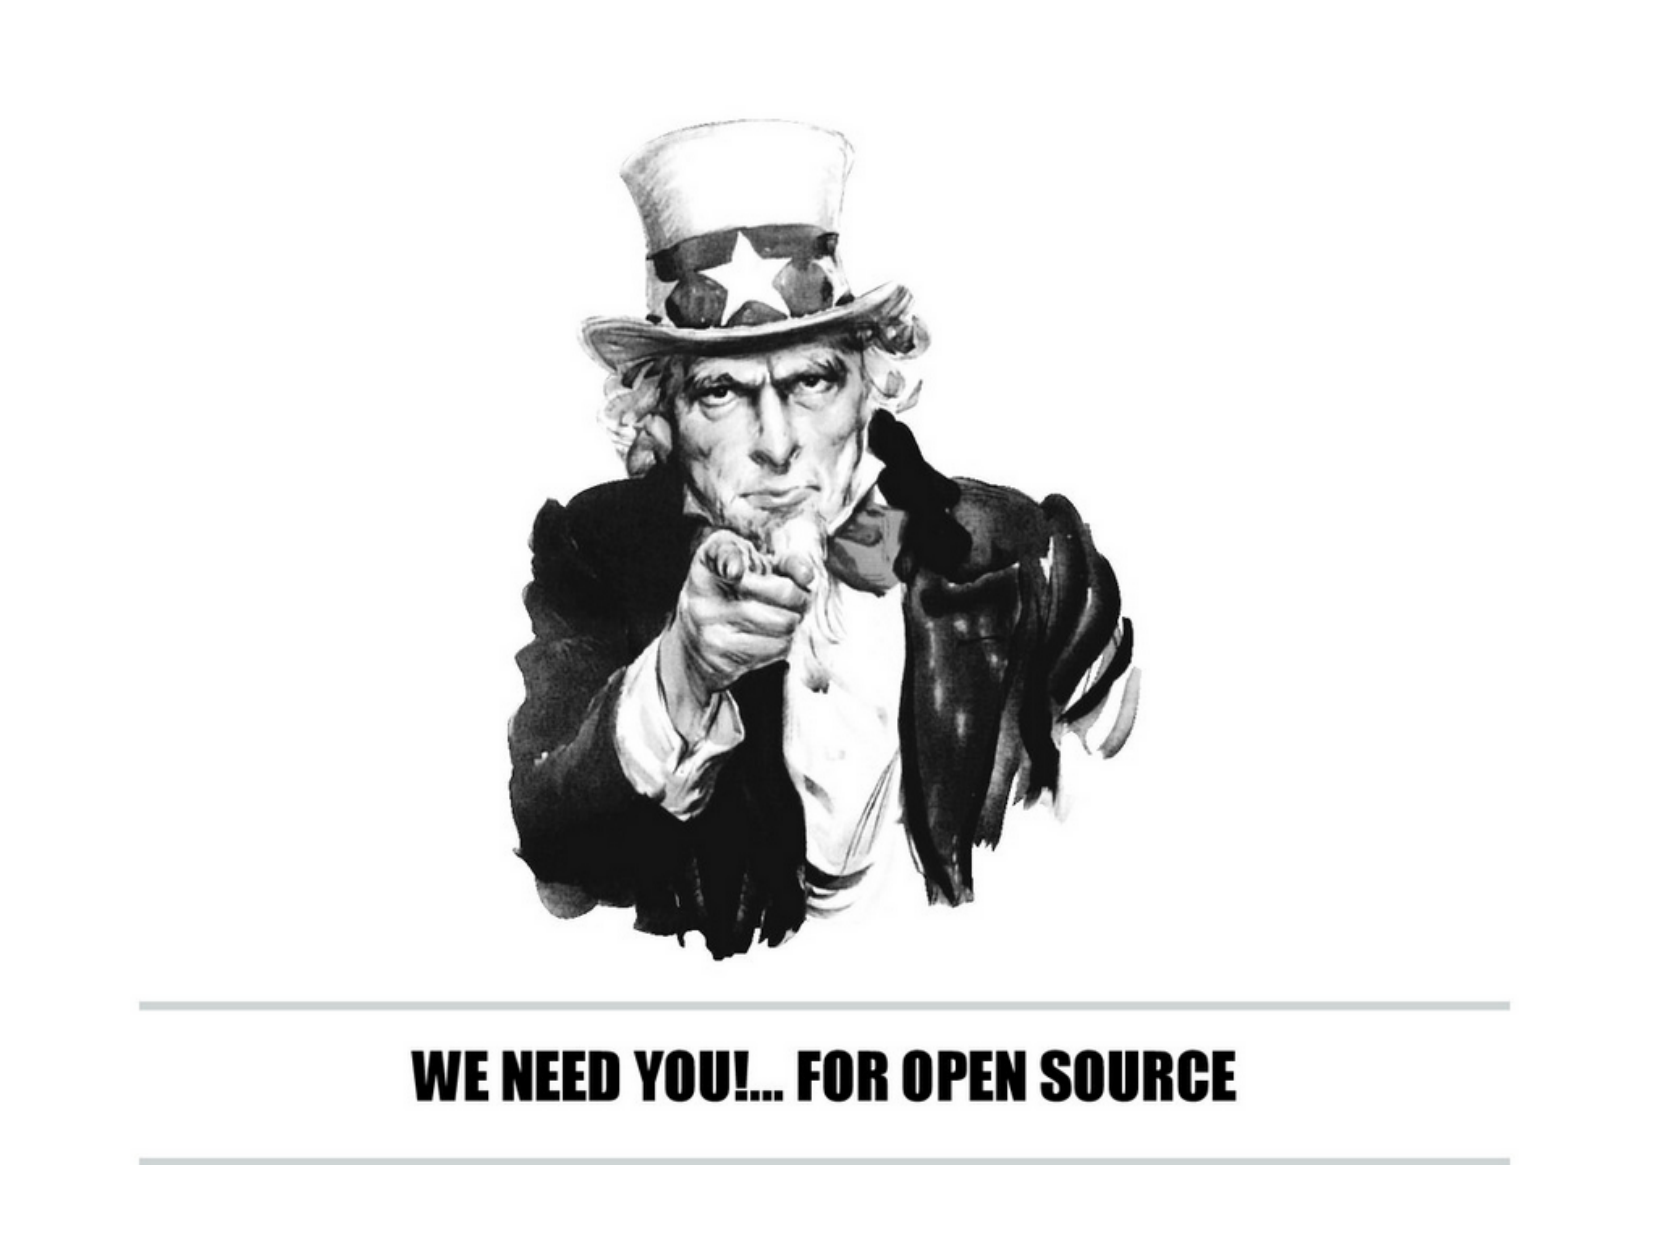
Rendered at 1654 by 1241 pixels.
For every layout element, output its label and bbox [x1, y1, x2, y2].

picture [120, 90, 1546, 1165]
